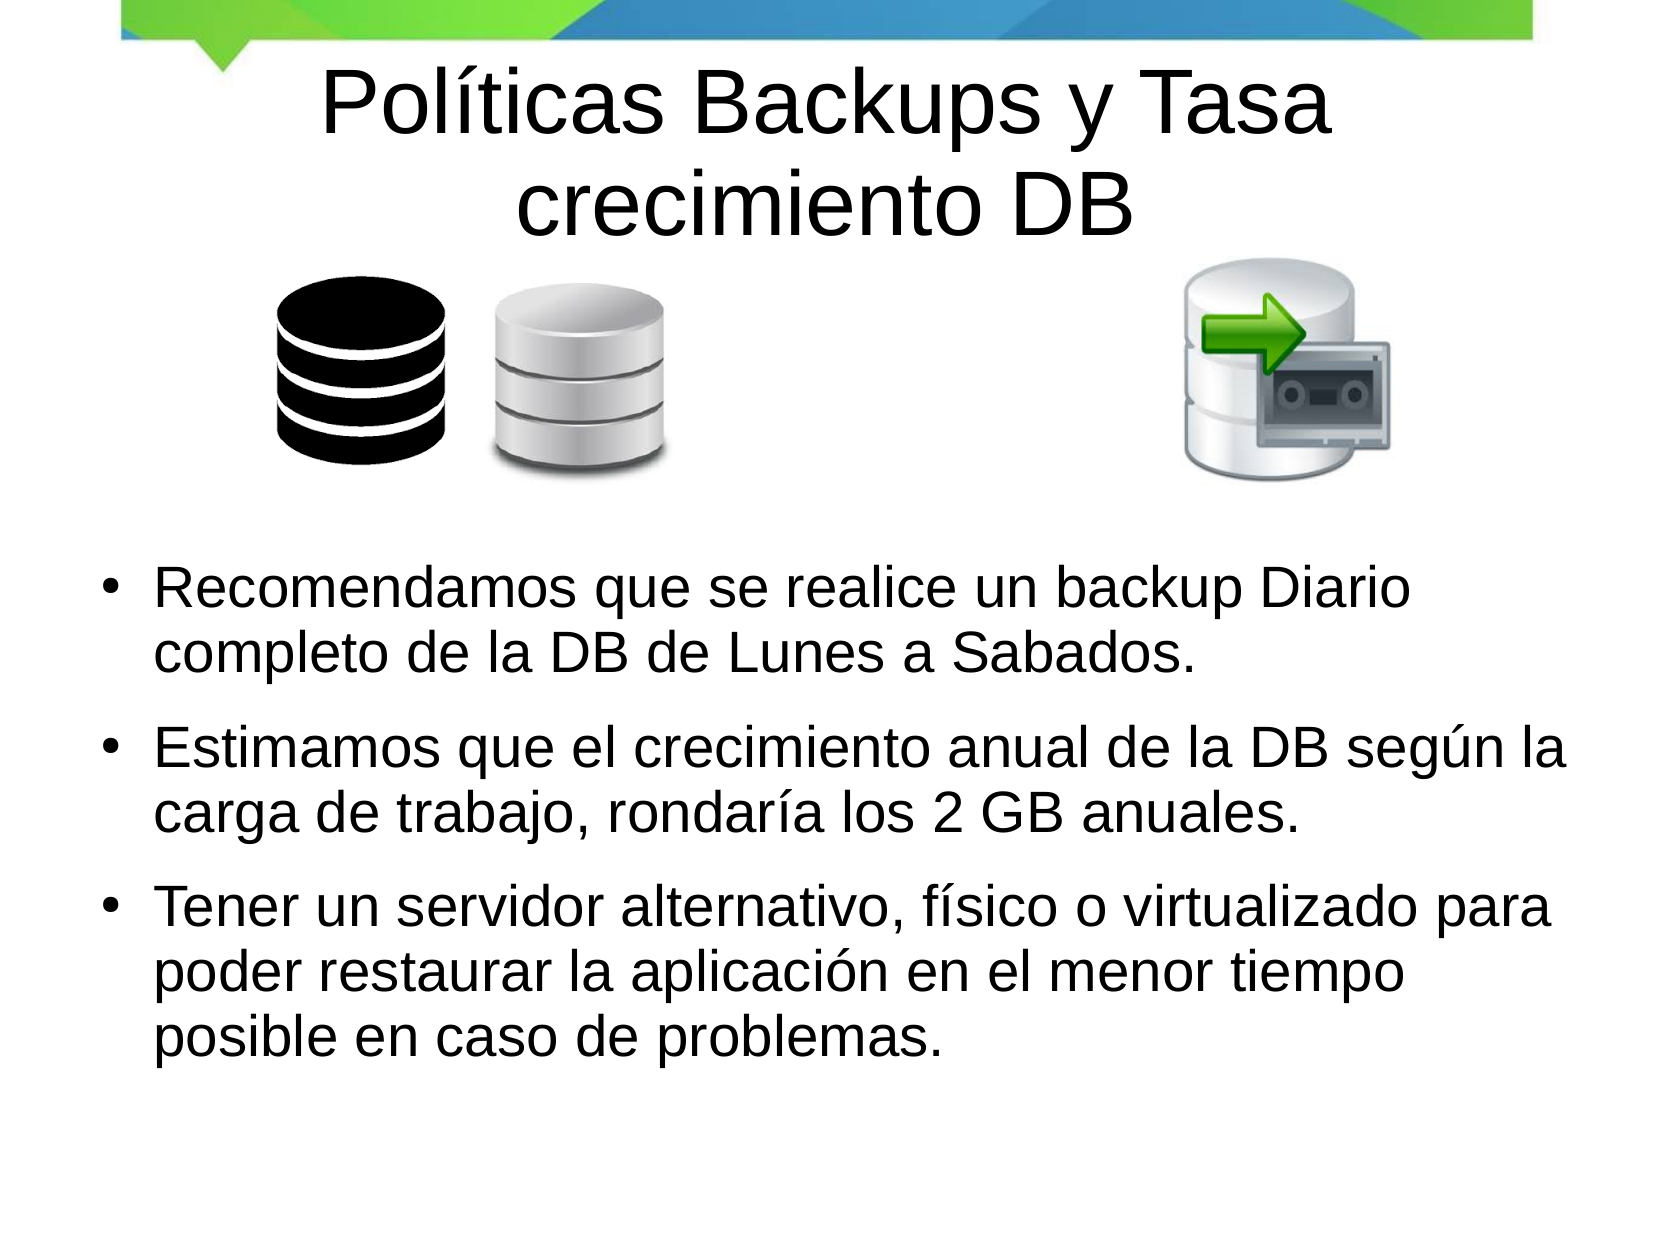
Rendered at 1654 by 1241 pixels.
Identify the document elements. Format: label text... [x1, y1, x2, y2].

list Recomendamos que se realice un backup Diario completo de la DB de Lunes a Sabados. Estimamos que el crecimiento anual de la DB según la carga de trabajo, rondaría los 2 GB anuales. Tener un servidor alternativo, físico o virtualizado para poder restaurar la aplicación en el menor tiempo posible en caso de problemas. [82, 555, 1571, 1109]
title Políticas Backups y Tasa crecimiento DB [82, 49, 1571, 257]
picture [0, 0, 1654, 1241]
